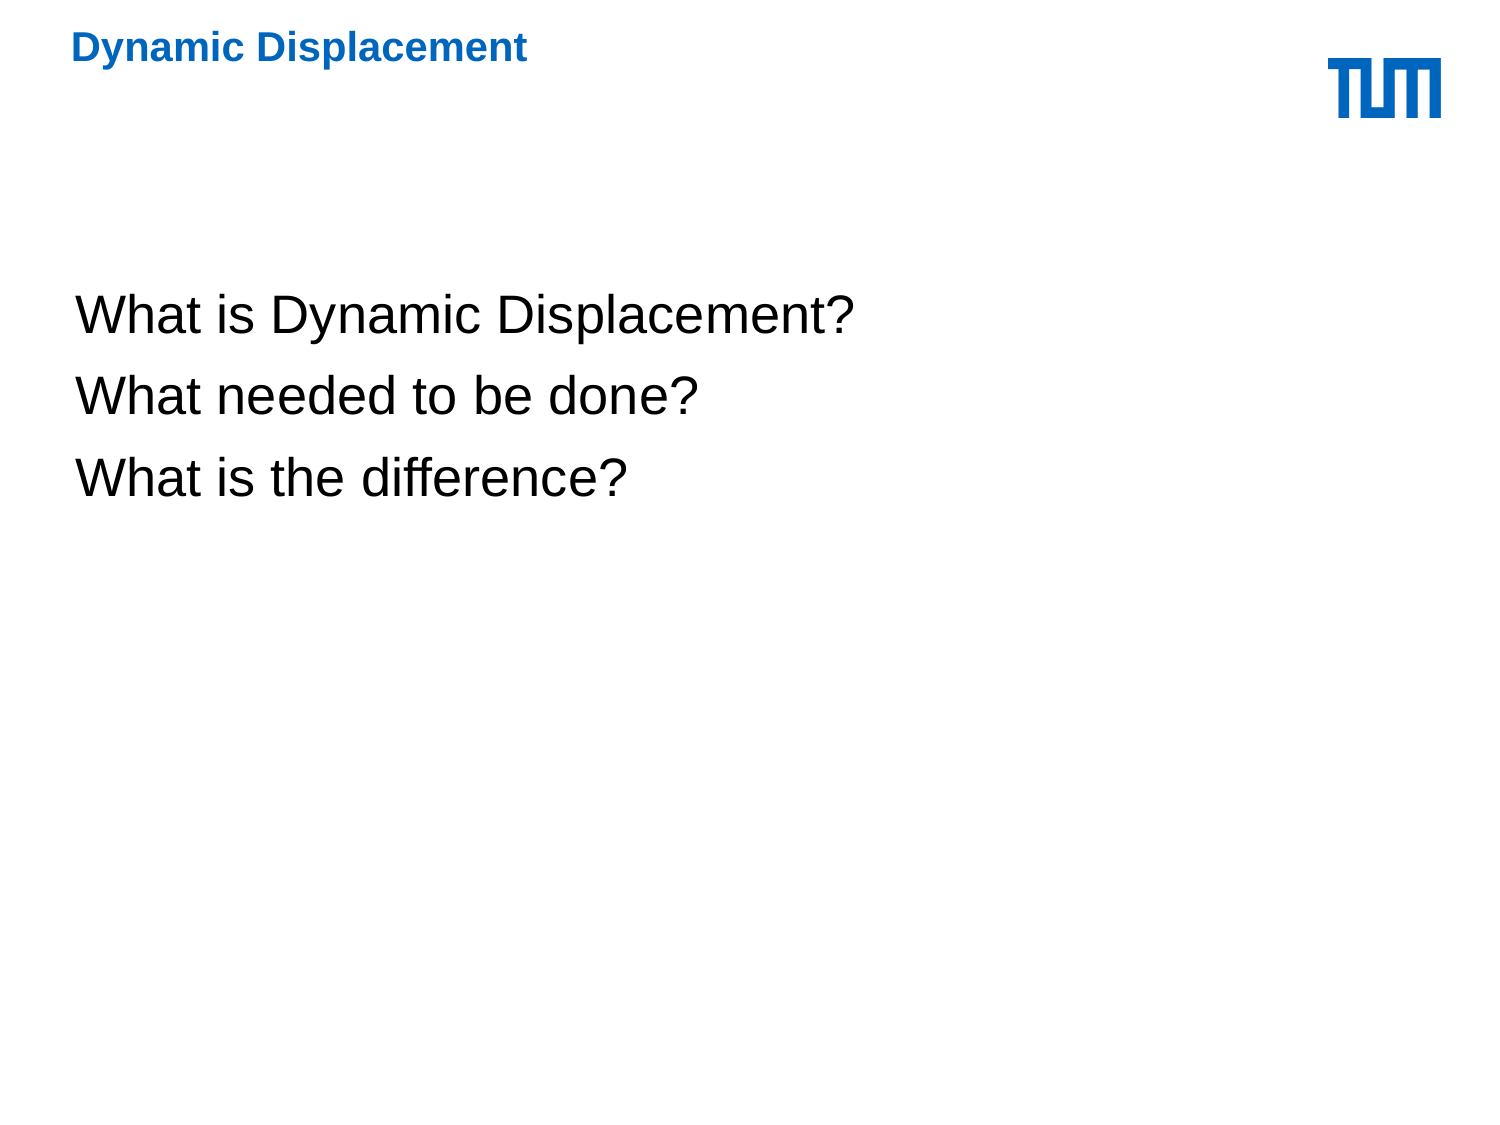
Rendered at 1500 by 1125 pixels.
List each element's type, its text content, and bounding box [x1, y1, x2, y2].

list What is Dynamic Displacement? What needed to be done? What is the difference? [75, 263, 1425, 916]
title Dynamic Displacement [70, 6, 1453, 249]
